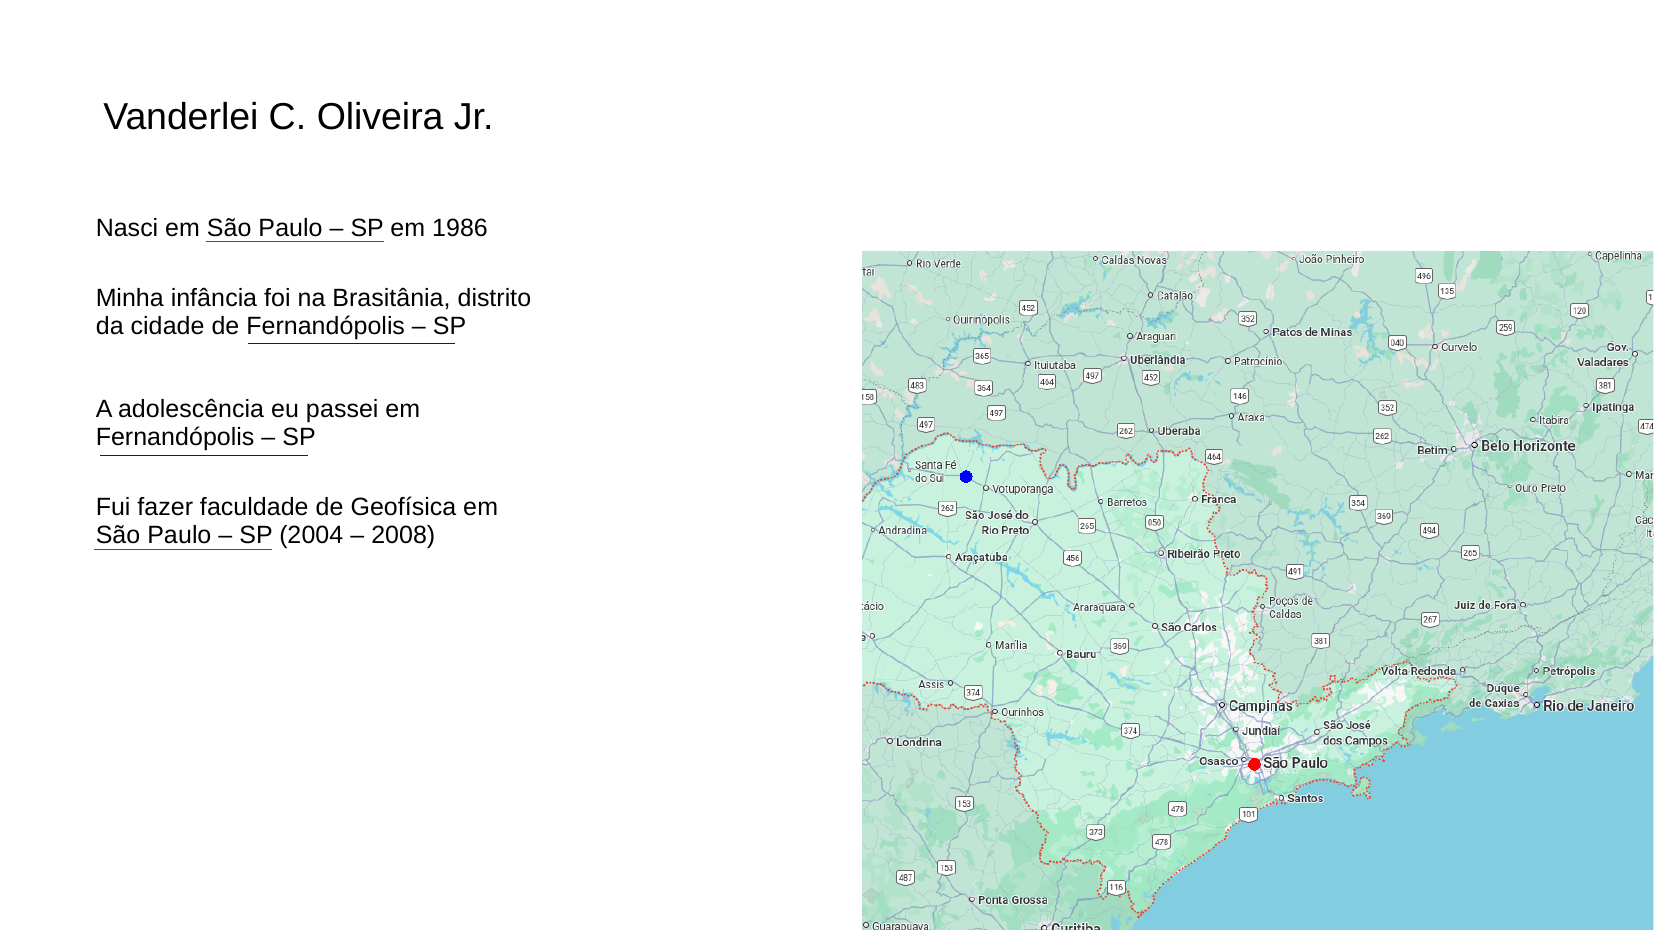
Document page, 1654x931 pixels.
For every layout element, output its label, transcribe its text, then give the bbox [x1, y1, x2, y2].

picture [862, 251, 1654, 930]
text_box [960, 470, 973, 483]
text_box [1248, 758, 1261, 771]
text_box Minha infância foi na Brasitânia, distrito da cidade de Fernandópolis – SP [81, 276, 556, 375]
text_box Vanderlei C. Oliveira Jr. [88, 88, 510, 146]
text_box Nasci em São Paulo – SP em 1986 [81, 206, 502, 250]
text_box A adolescência eu passei em Fernandópolis – SP [81, 387, 583, 459]
text_box Fui fazer faculdade de Geofísica em São Paulo – SP (2004 – 2008) [81, 485, 562, 556]
